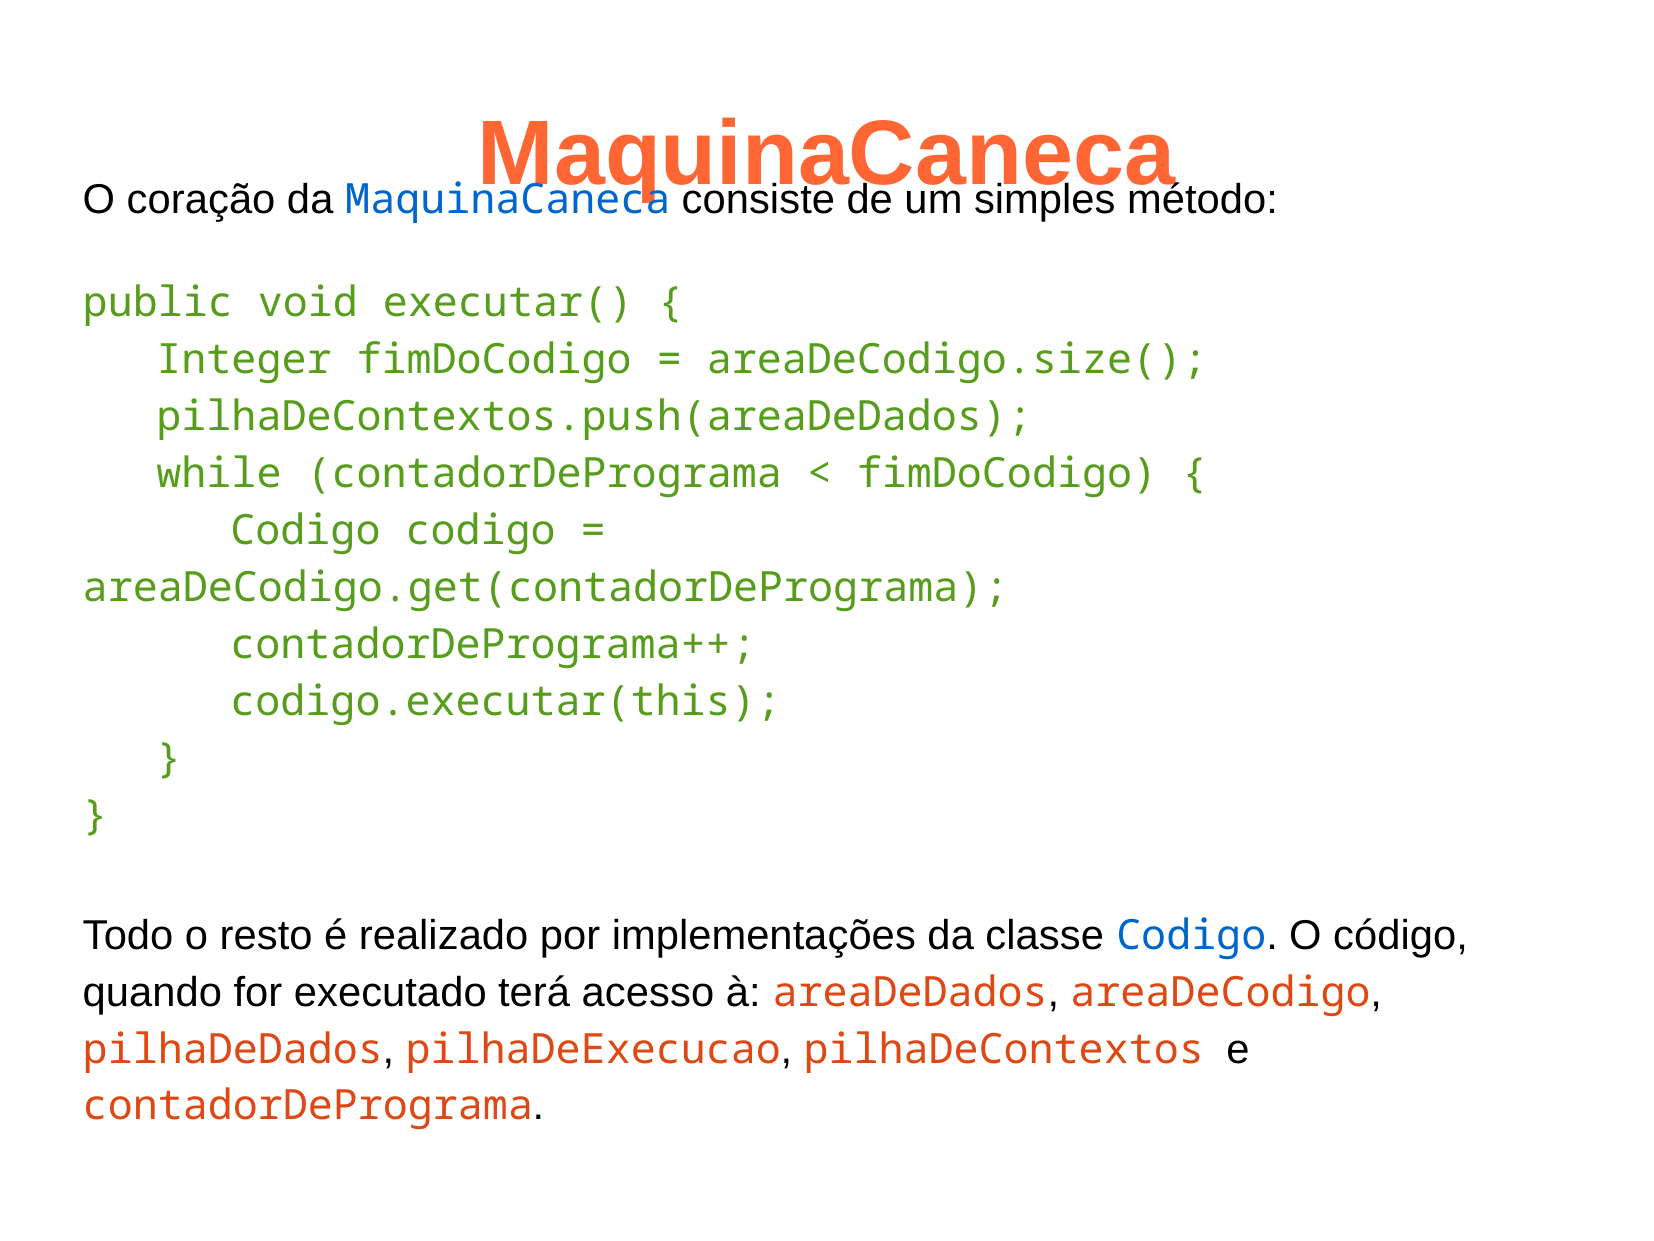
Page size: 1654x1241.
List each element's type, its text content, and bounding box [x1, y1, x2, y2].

subtitle O coração da MaquinaCaneca consiste de um simples método: public void executar() { Integer fimDoCodigo = areaDeCodigo.size(); pilhaDeContextos.push(areaDeDados); while (contadorDePrograma < fimDoCodigo) { Codigo codigo = areaDeCodigo.get(contadorDePrograma); contadorDePrograma++; codigo.executar(this); } } Todo o resto é realizado por implementações da classe Codigo. O código, quando for executado terá acesso à: areaDeDados, areaDeCodigo, pilhaDeDados, pilhaDeExecucao, pilhaDeContextos e contadorDePrograma. [82, 232, 1538, 1069]
title MaquinaCaneca [82, 49, 1571, 257]
